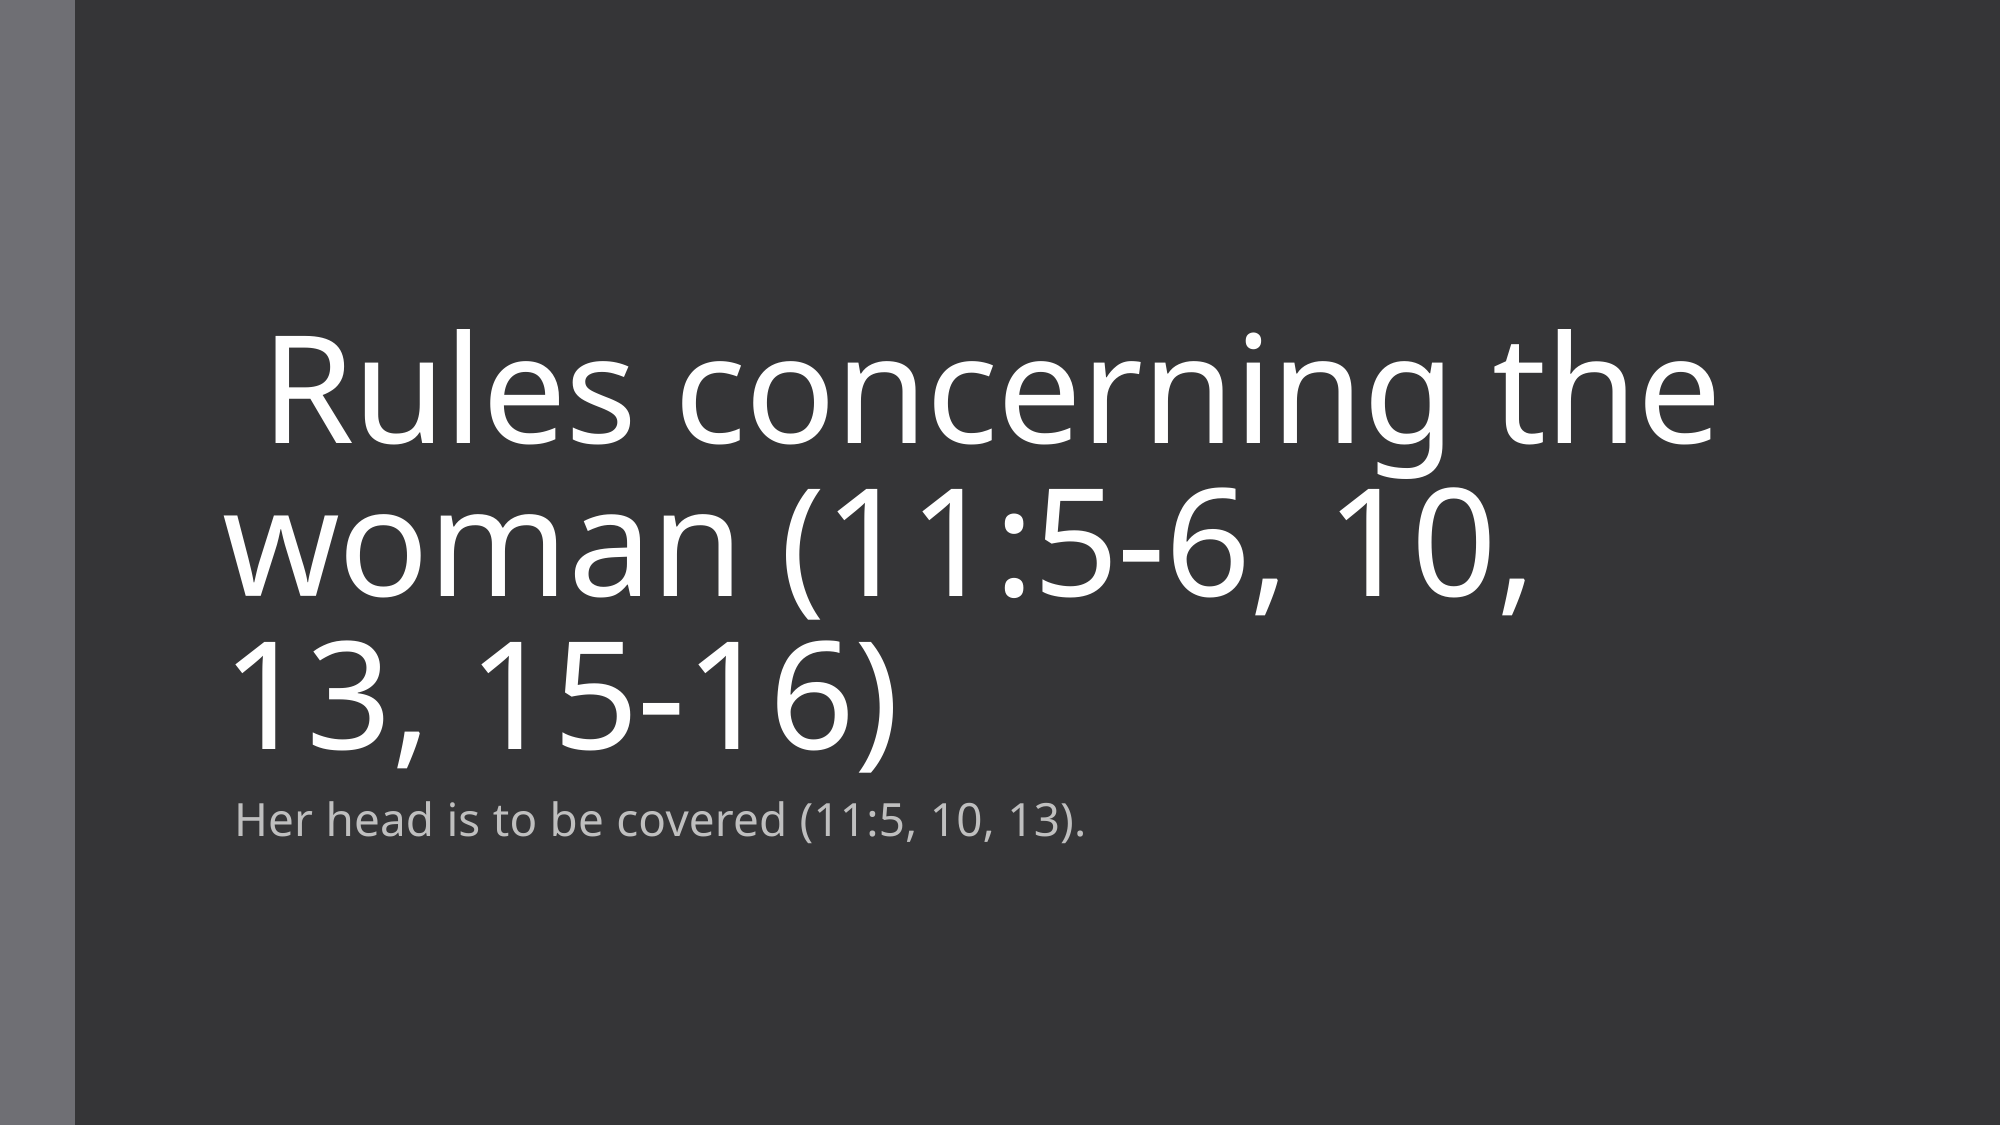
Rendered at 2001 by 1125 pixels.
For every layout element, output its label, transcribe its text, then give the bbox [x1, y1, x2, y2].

subtitle Her head is to be covered (11:5, 10, 13). [206, 787, 1752, 1066]
title Rules concerning the woman (11:5-6, 10, 13, 15-16) [206, 124, 1752, 787]
